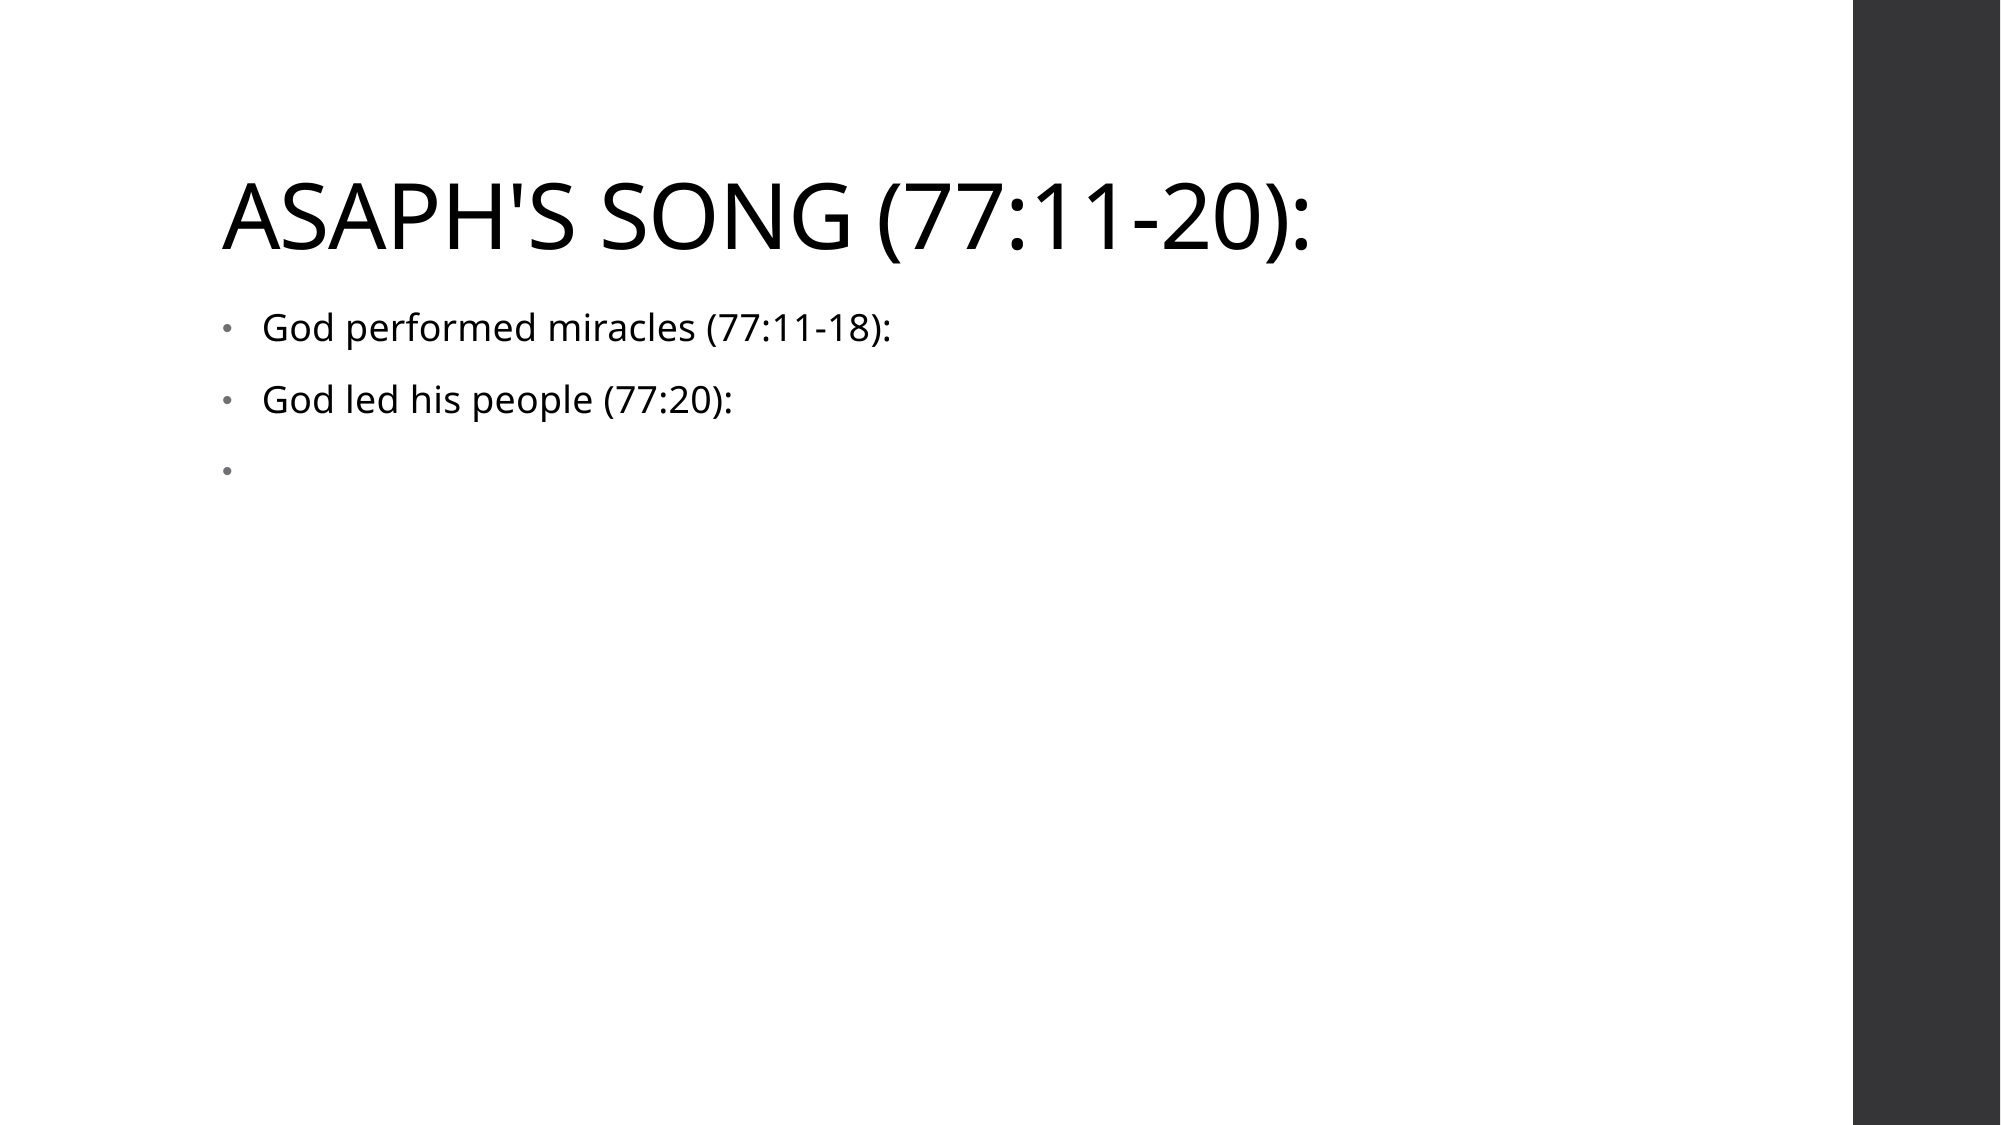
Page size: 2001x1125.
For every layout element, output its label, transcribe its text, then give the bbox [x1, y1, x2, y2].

list God performed miracles (77:11-18): God led his people (77:20): [206, 299, 1617, 1014]
title ASAPH'S SONG (77:11-20): [206, 60, 1797, 278]
